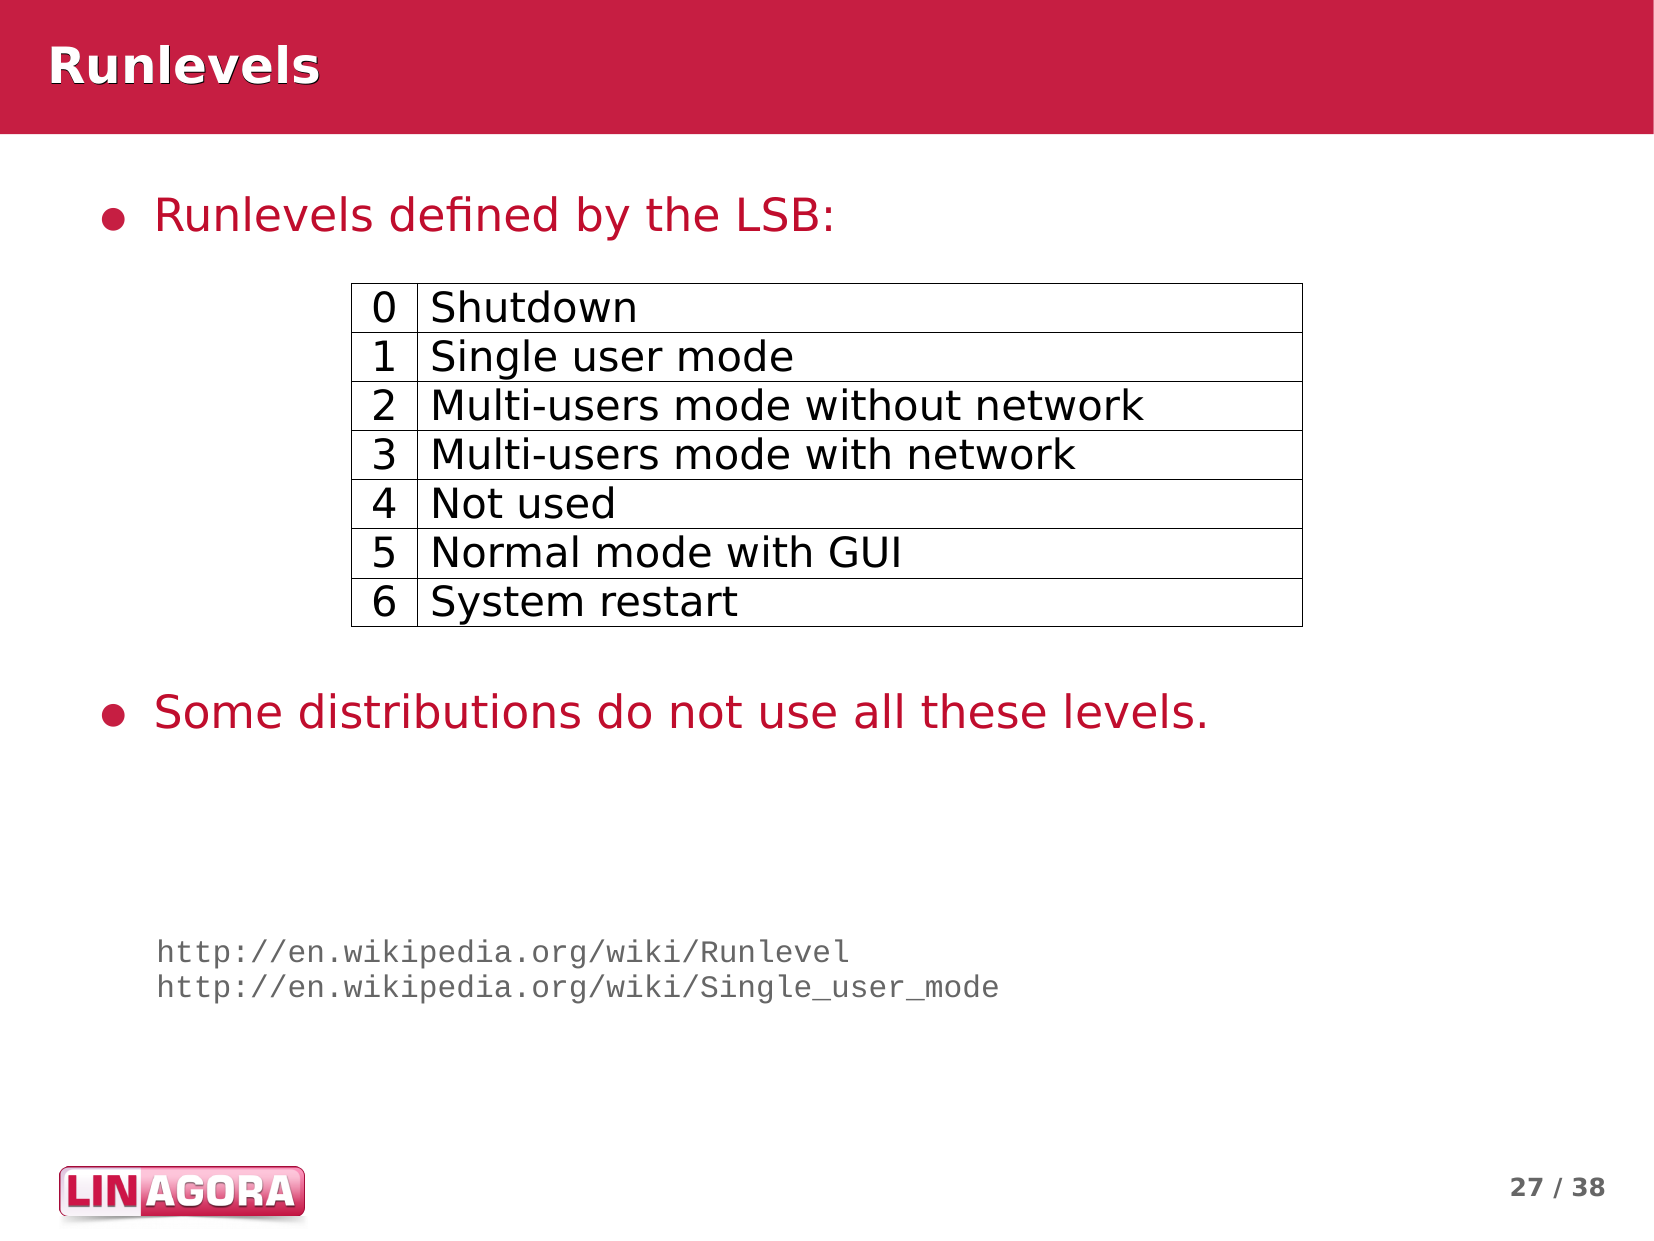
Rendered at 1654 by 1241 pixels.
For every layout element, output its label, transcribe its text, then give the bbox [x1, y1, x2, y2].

table_cell 1 [352, 333, 417, 381]
table_cell Not used [418, 480, 1302, 528]
table_cell Multi-users mode without network [418, 382, 1302, 430]
table_cell 4 [352, 480, 417, 528]
table_cell System restart [418, 579, 1302, 626]
table_cell 6 [352, 579, 417, 626]
table_cell 2 [352, 382, 417, 430]
picture [59, 1166, 308, 1229]
table_cell 3 [352, 431, 417, 479]
title Runlevels [47, 7, 1624, 126]
table_cell Normal mode with GUI [418, 529, 1302, 578]
table_header Shutdown [418, 284, 1302, 332]
list Runlevels defined by the LSB: Some distributions do not use all these levels. [82, 188, 1571, 1134]
table_cell 5 [352, 529, 417, 578]
table_cell Single user mode [418, 333, 1302, 381]
table_header 0 [352, 284, 417, 332]
table_cell Multi-users mode with network [418, 431, 1302, 479]
text_box http://en.wikipedia.org/wiki/Runlevel http://en.wikipedia.org/wiki/Single_user_mode [141, 928, 1512, 1016]
